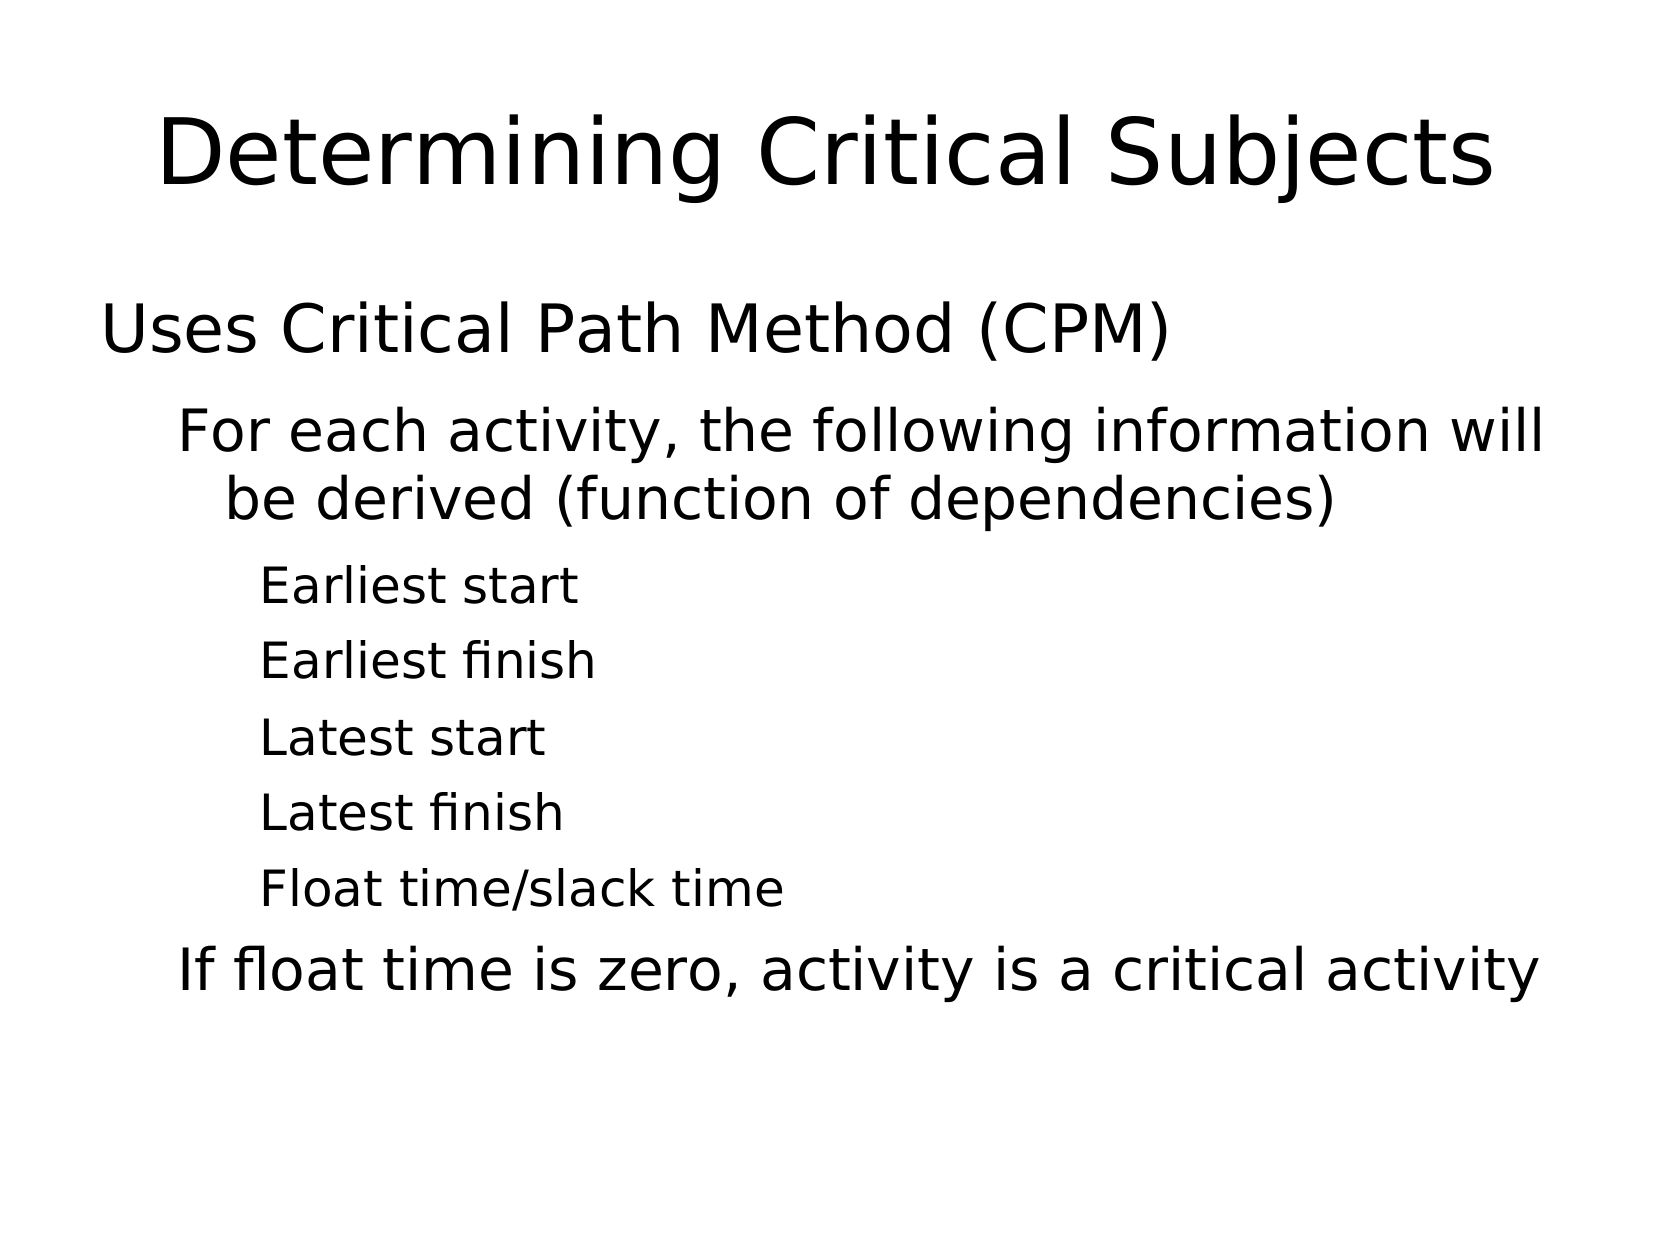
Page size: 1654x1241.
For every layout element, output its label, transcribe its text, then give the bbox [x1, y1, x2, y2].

list Uses Critical Path Method (CPM) For each activity, the following information will be derived (function of dependencies) Earliest start Earliest finish Latest start Latest finish Float time/slack time If float time is zero, activity is a critical activity [82, 290, 1571, 1109]
title Determining Critical Subjects [82, 49, 1571, 257]
